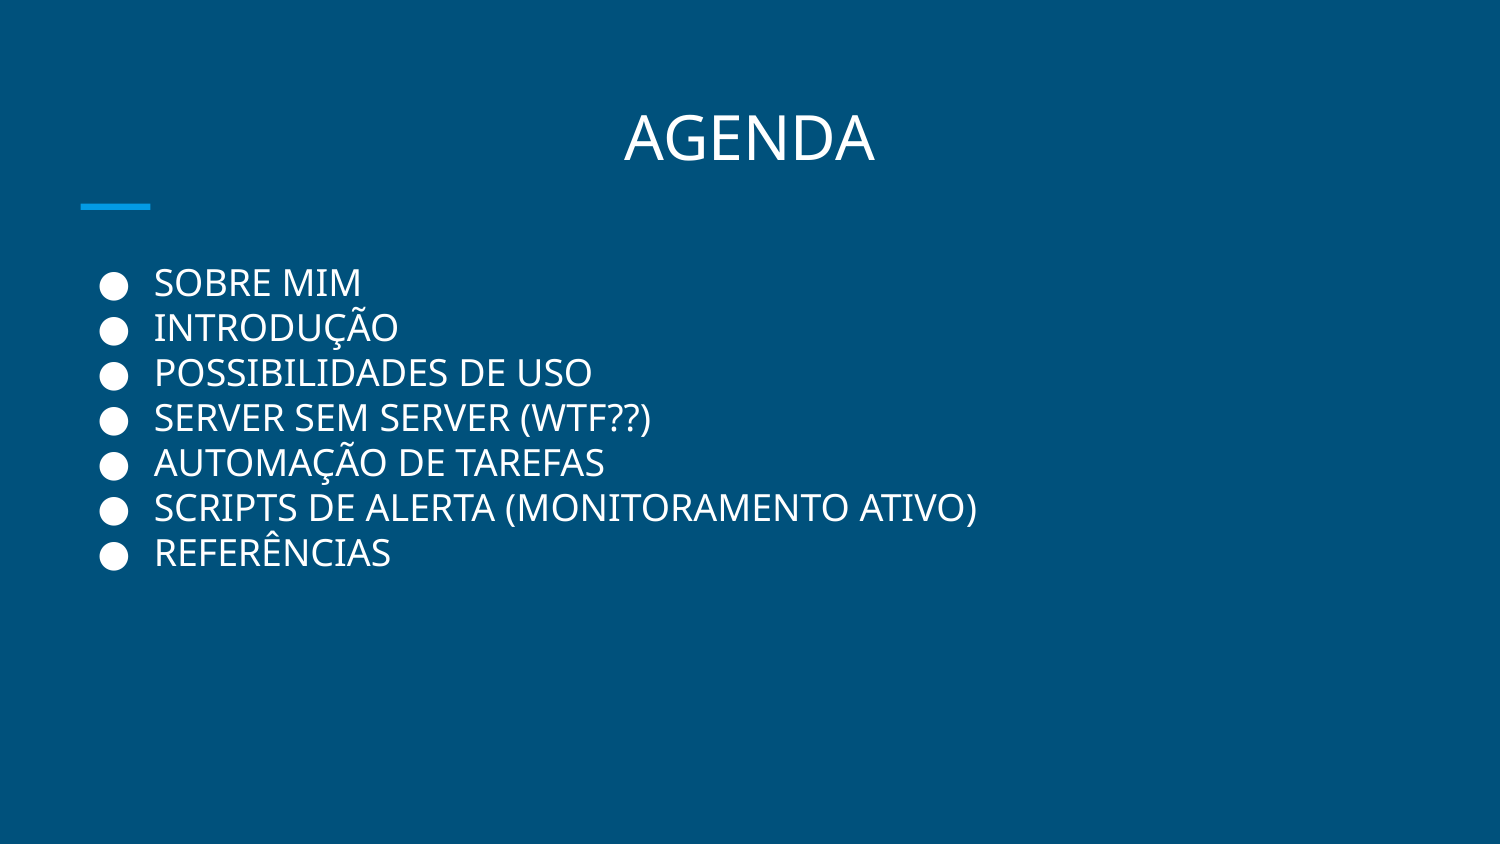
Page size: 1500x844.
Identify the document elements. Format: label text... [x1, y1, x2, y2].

title AGENDA [63, 75, 1437, 188]
list SOBRE MIM INTRODUÇÃO POSSIBILIDADES DE USO SERVER SEM SERVER (WTF??) AUTOMAÇÃO DE TAREFAS SCRIPTS DE ALERTA (MONITORAMENTO ATIVO) REFERÊNCIAS [63, 244, 1437, 750]
